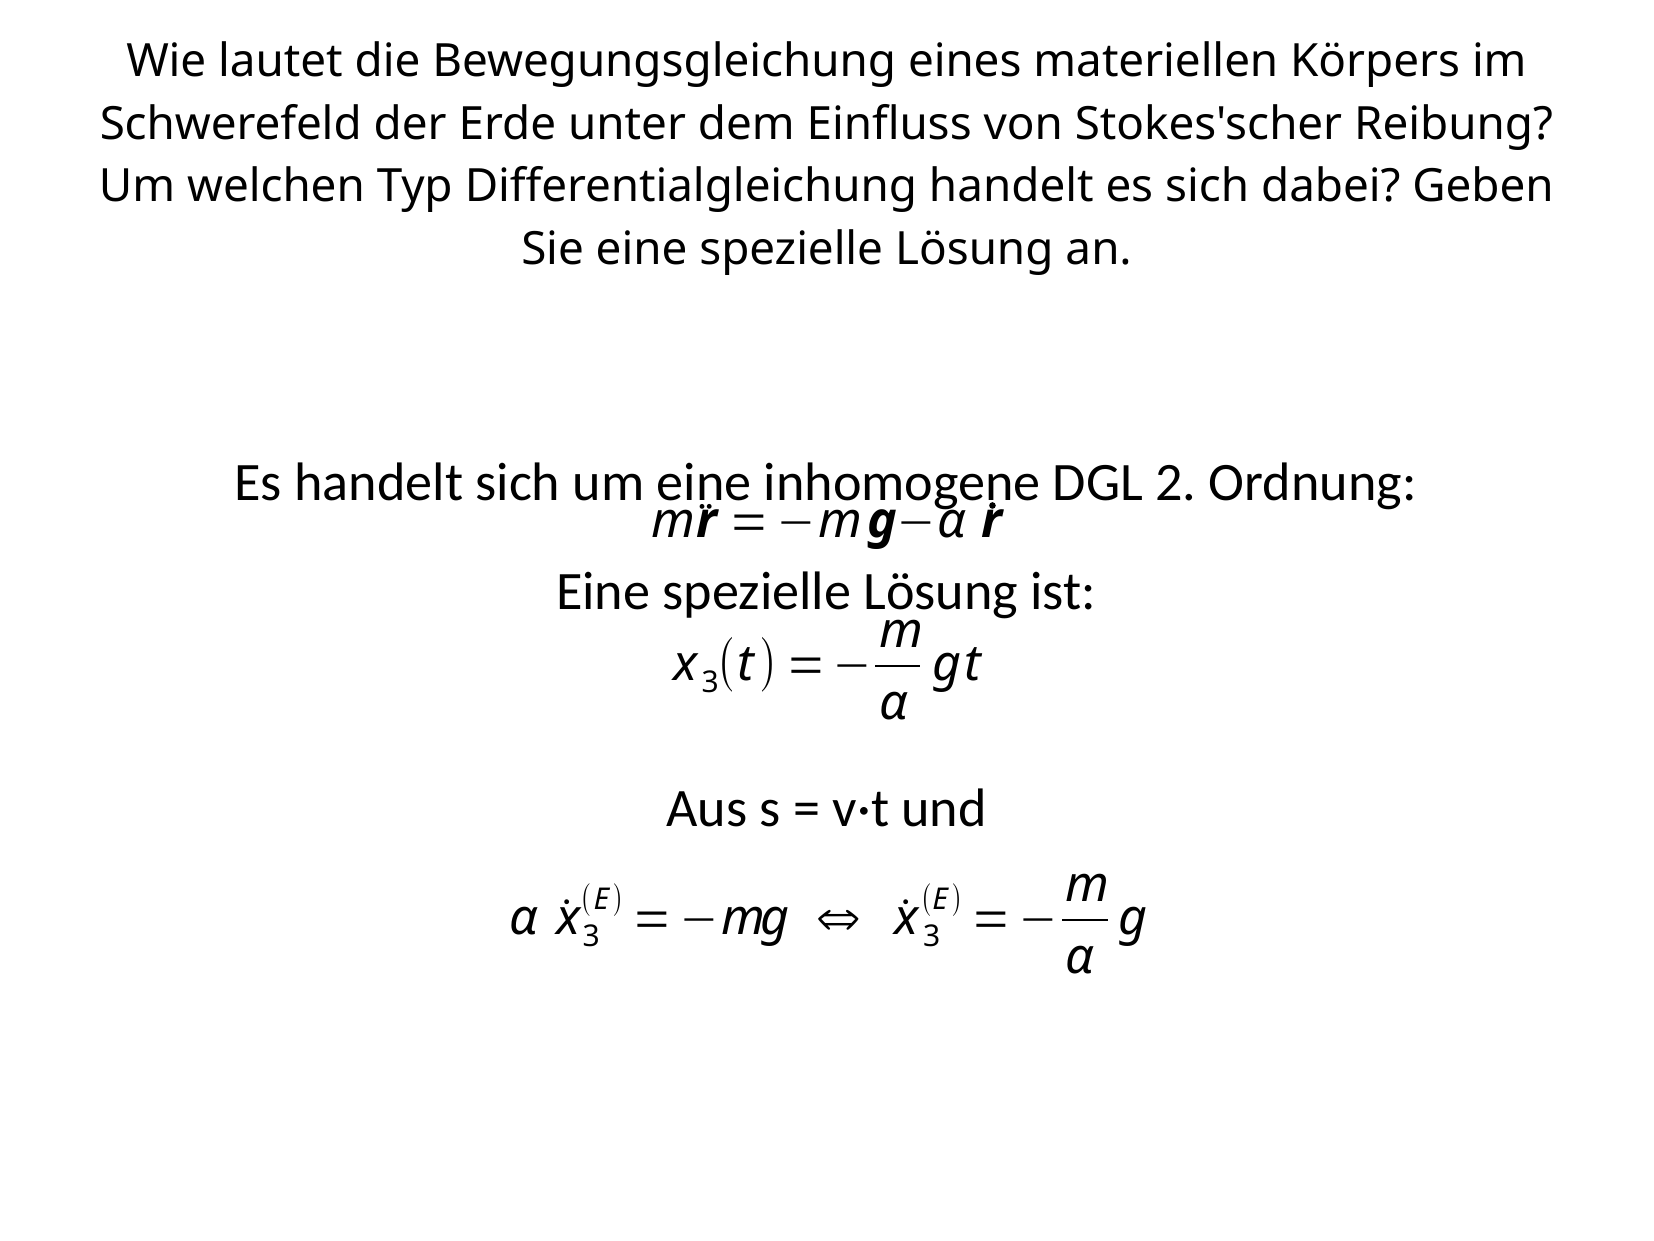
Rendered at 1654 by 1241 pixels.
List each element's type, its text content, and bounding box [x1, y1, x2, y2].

subtitle Es handelt sich um eine inhomogene DGL 2. Ordnung: Eine spezielle Lösung ist: Aus s = v·t und [82, 290, 1571, 1010]
chart [502, 854, 1151, 988]
chart [643, 487, 1010, 553]
chart [664, 600, 990, 734]
title Wie lautet die Bewegungsgleichung eines materiellen Körpers im Schwerefeld der Erde unter dem Einfluss von Stokes'scher Reibung? Um welchen Typ Differentialgleichung handelt es sich dabei? Geben Sie eine spezielle Lösung an. [82, 7, 1571, 290]
